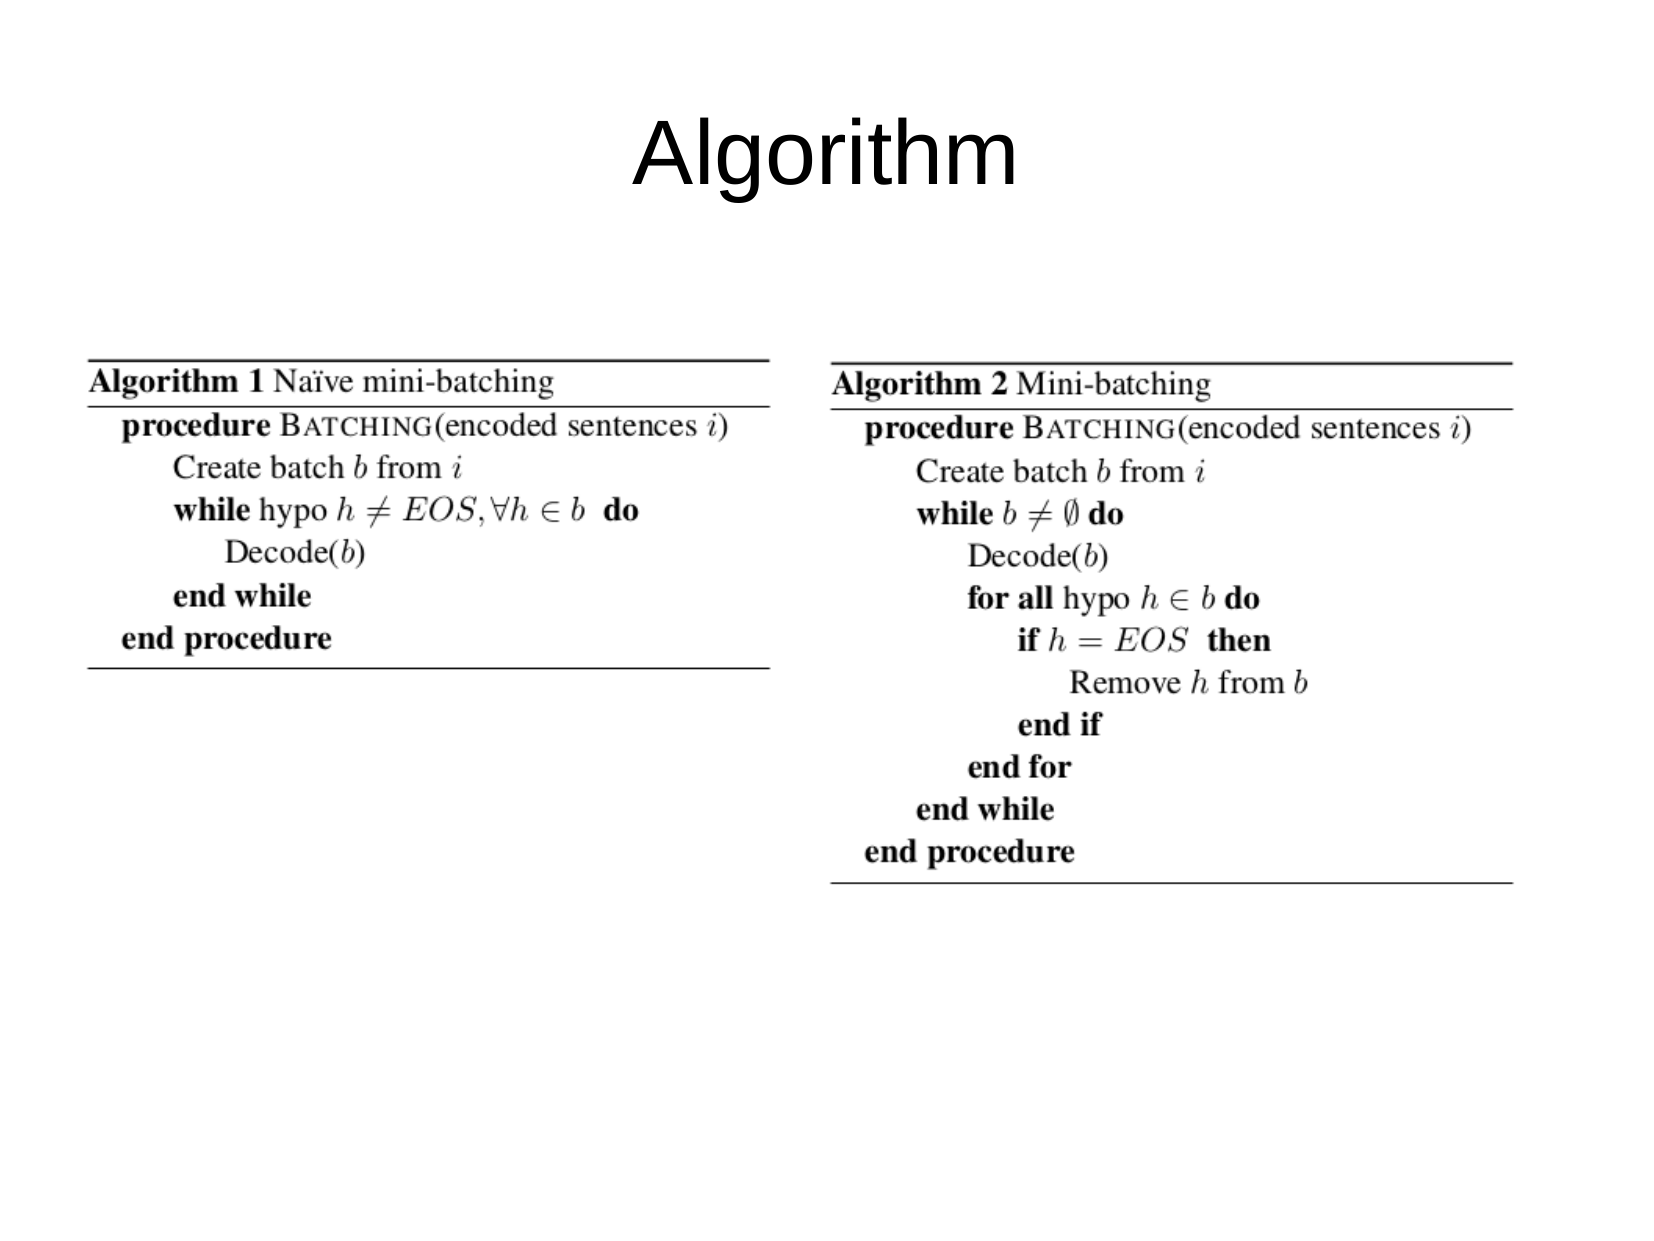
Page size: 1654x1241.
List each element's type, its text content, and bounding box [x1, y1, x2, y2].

picture [70, 342, 785, 682]
picture [813, 354, 1536, 903]
title Algorithm [82, 49, 1571, 257]
